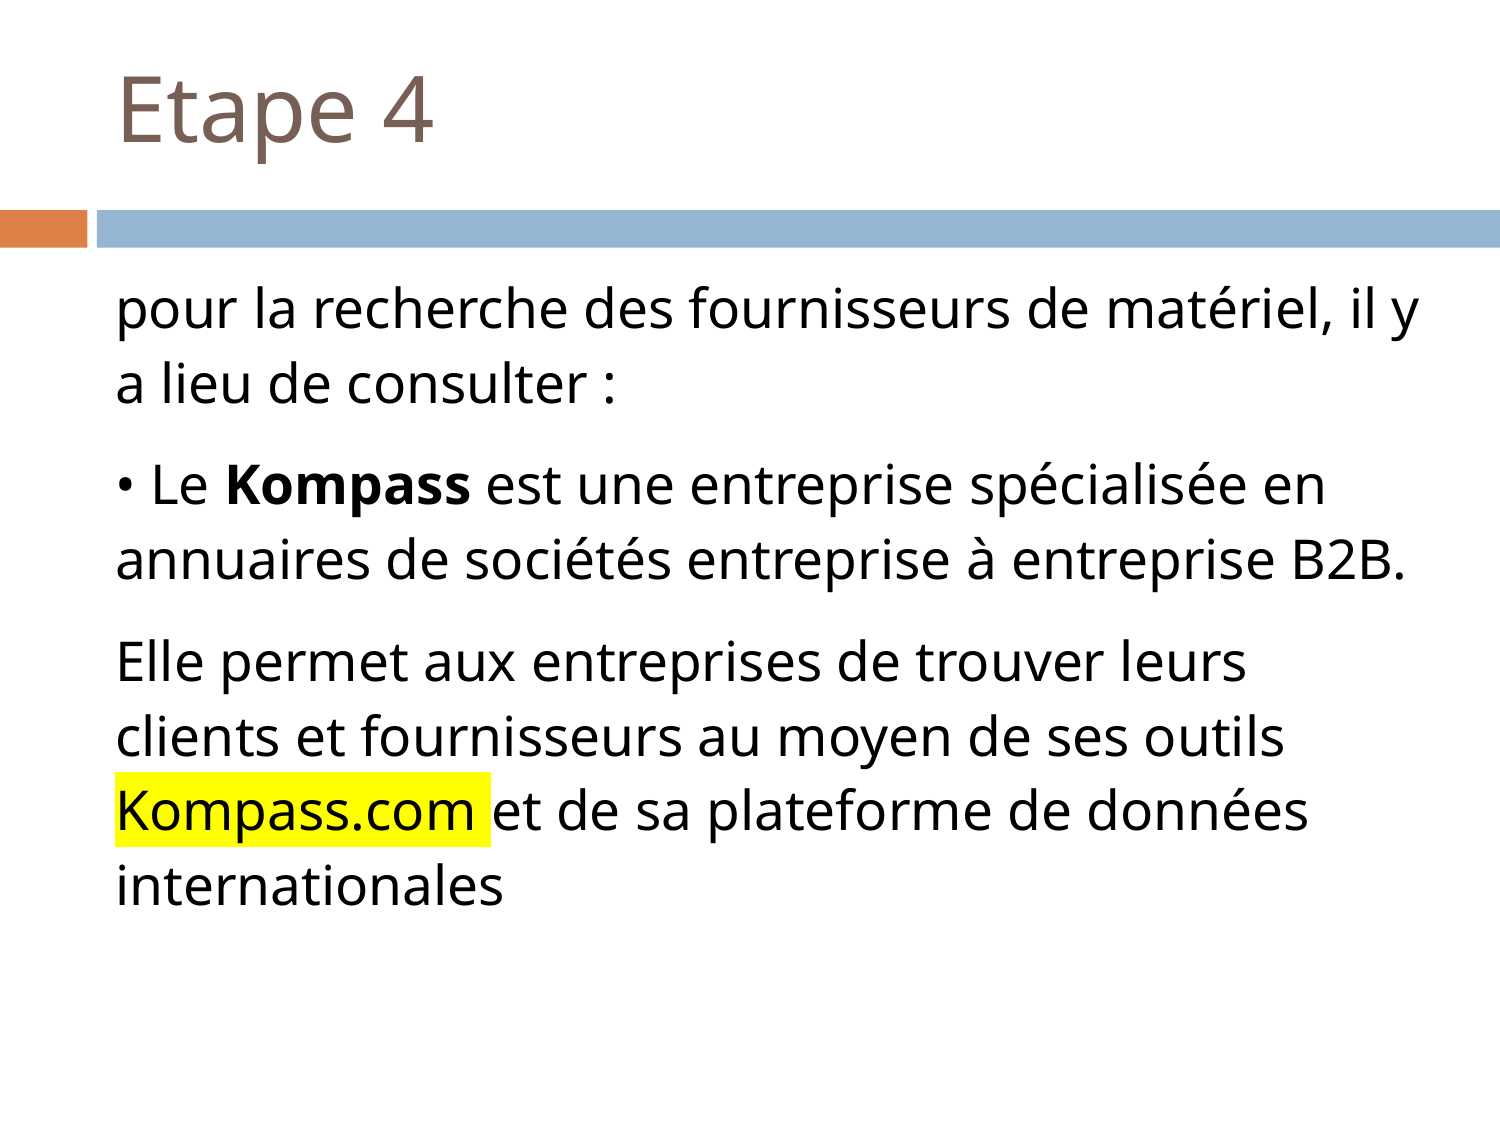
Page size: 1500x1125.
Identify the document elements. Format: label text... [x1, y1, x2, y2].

title Etape 4 [100, 37, 1439, 200]
list pour la recherche des fournisseurs de matériel, il y a lieu de consulter : • Le Kompass est une entreprise spécialisée en annuaires de sociétés entreprise à entreprise B2B. Elle permet aux entreprises de trouver leurs clients et fournisseurs au moyen de ses outils Kompass.com et de sa plateforme de données internationales [100, 262, 1439, 1001]
